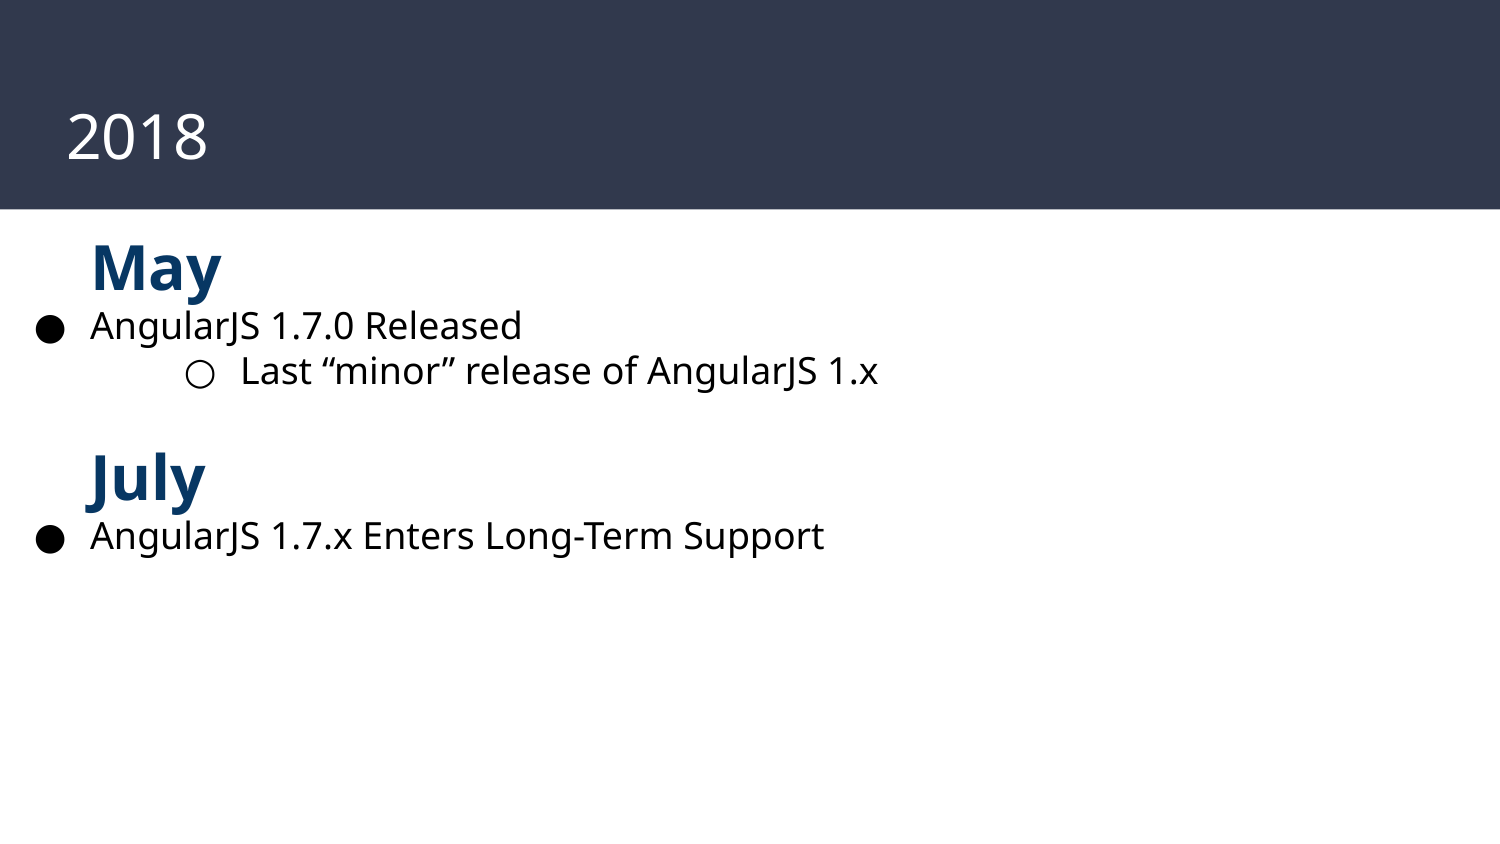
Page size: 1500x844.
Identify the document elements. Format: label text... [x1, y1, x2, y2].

title 2018 [51, 82, 1449, 185]
text_box May AngularJS 1.7.0 Released Last “minor” release of AngularJS 1.x July AngularJS 1.7.x Enters Long-Term Support [0, 212, 1500, 830]
